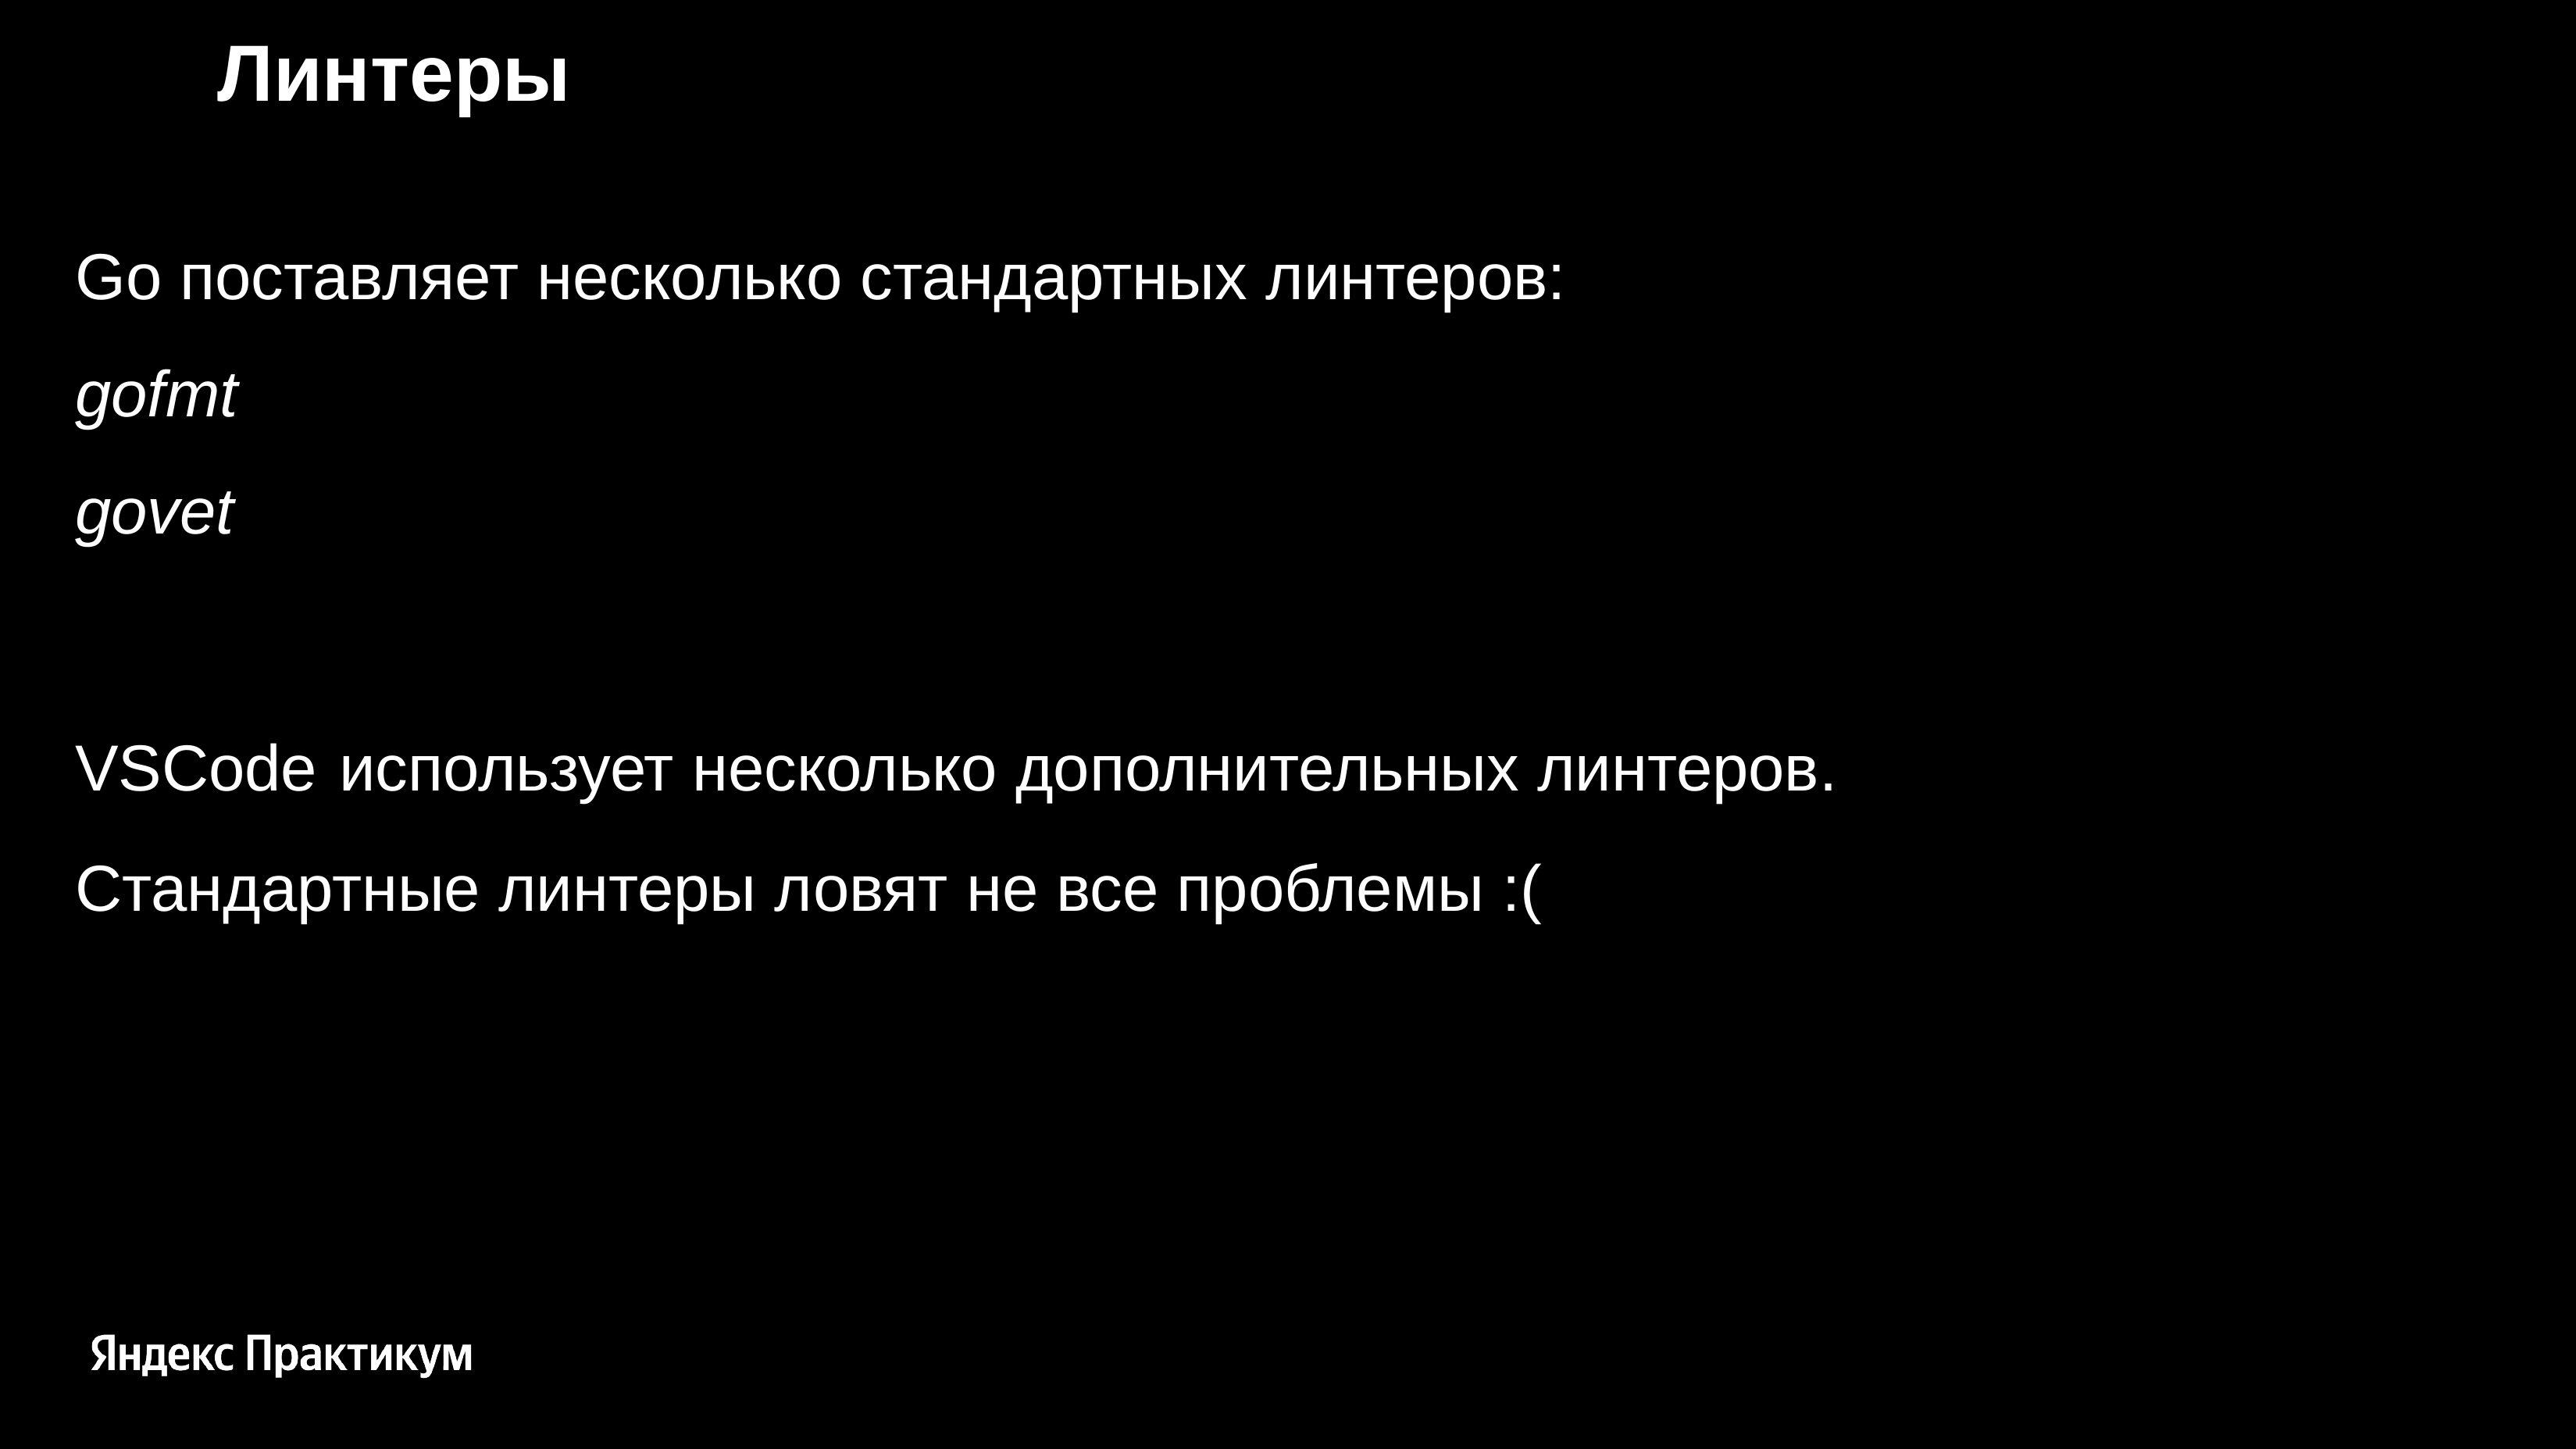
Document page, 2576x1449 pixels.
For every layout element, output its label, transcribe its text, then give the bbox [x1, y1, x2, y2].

title Go поставляет несколько стандартных линтеров: gofmt govet VSCode использует несколько дополнительных линтеров. Стандартные линтеры ловят не все проблемы :( [75, 195, 2536, 980]
picture [88, 1326, 474, 1380]
title Линтеры [217, 21, 2349, 120]
